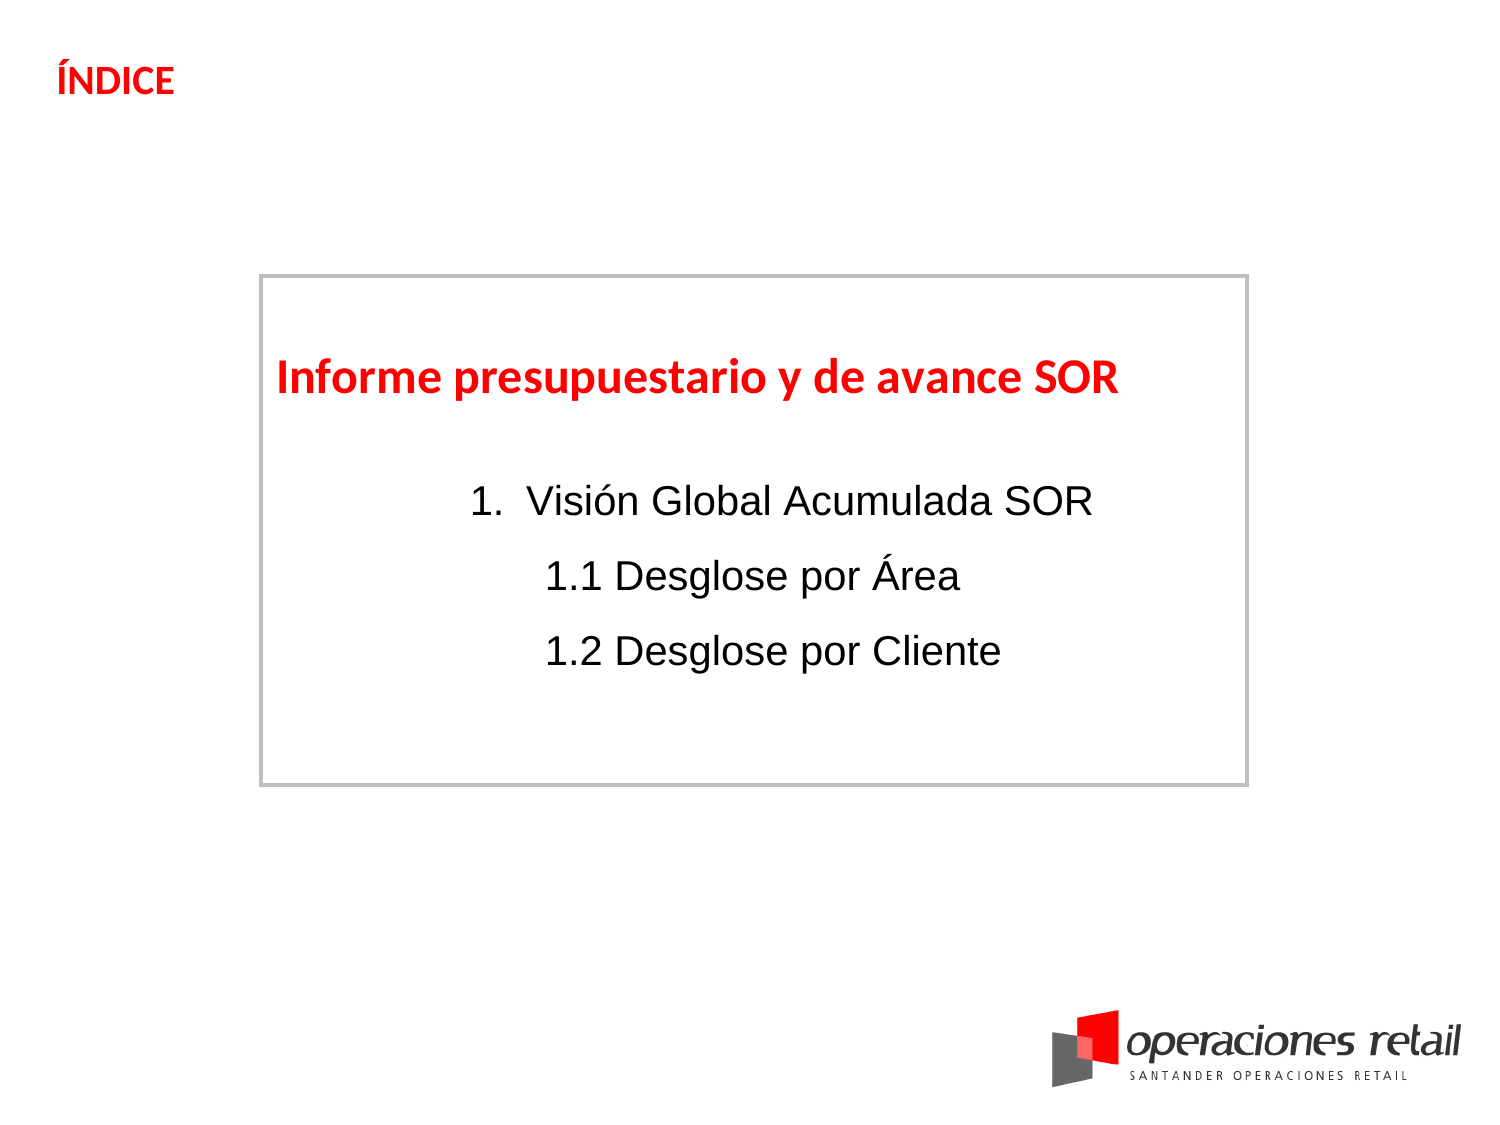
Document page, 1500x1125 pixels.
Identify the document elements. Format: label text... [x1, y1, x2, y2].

text_box ÍNDICE [41, 33, 1459, 122]
text_box Informe presupuestario y de avance SOR [261, 276, 1247, 786]
text_box Visión Global Acumulada SOR 1.1 Desglose por Área 1.2 Desglose por Cliente [379, 391, 1500, 682]
picture [1041, 999, 1472, 1098]
